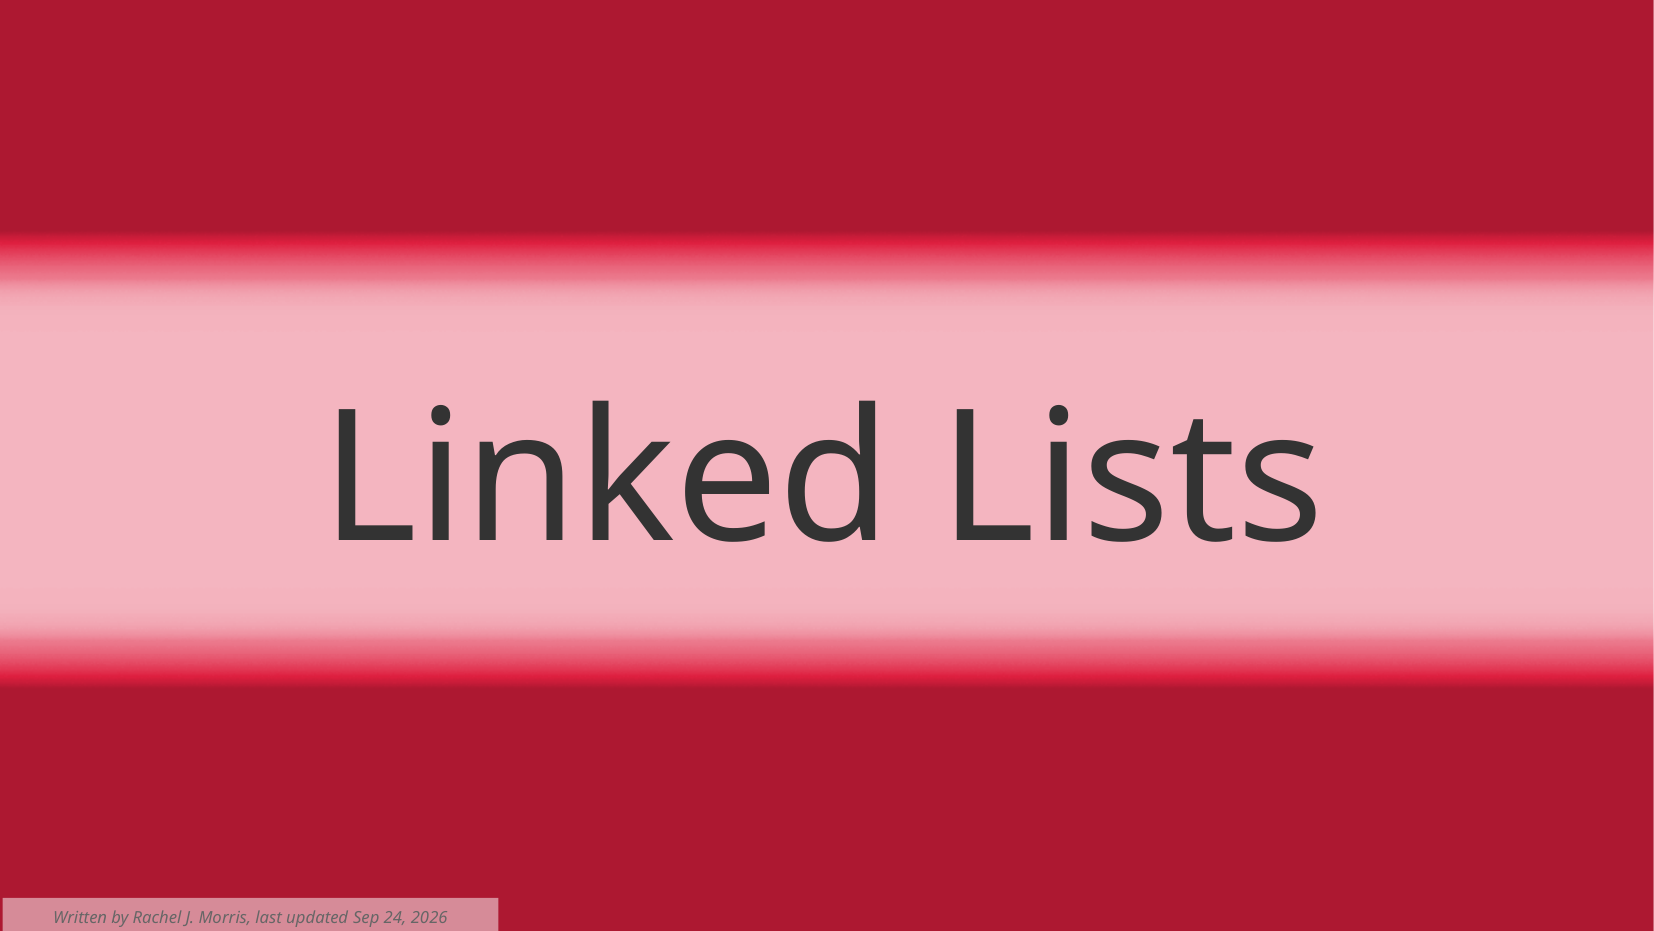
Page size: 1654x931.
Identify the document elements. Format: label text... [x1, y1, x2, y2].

title Linked Lists [64, 60, 1582, 879]
text_box Written by Rachel J. Morris, last updated Feb 5, 2018 [2, 900, 499, 931]
picture [0, 0, 1654, 931]
